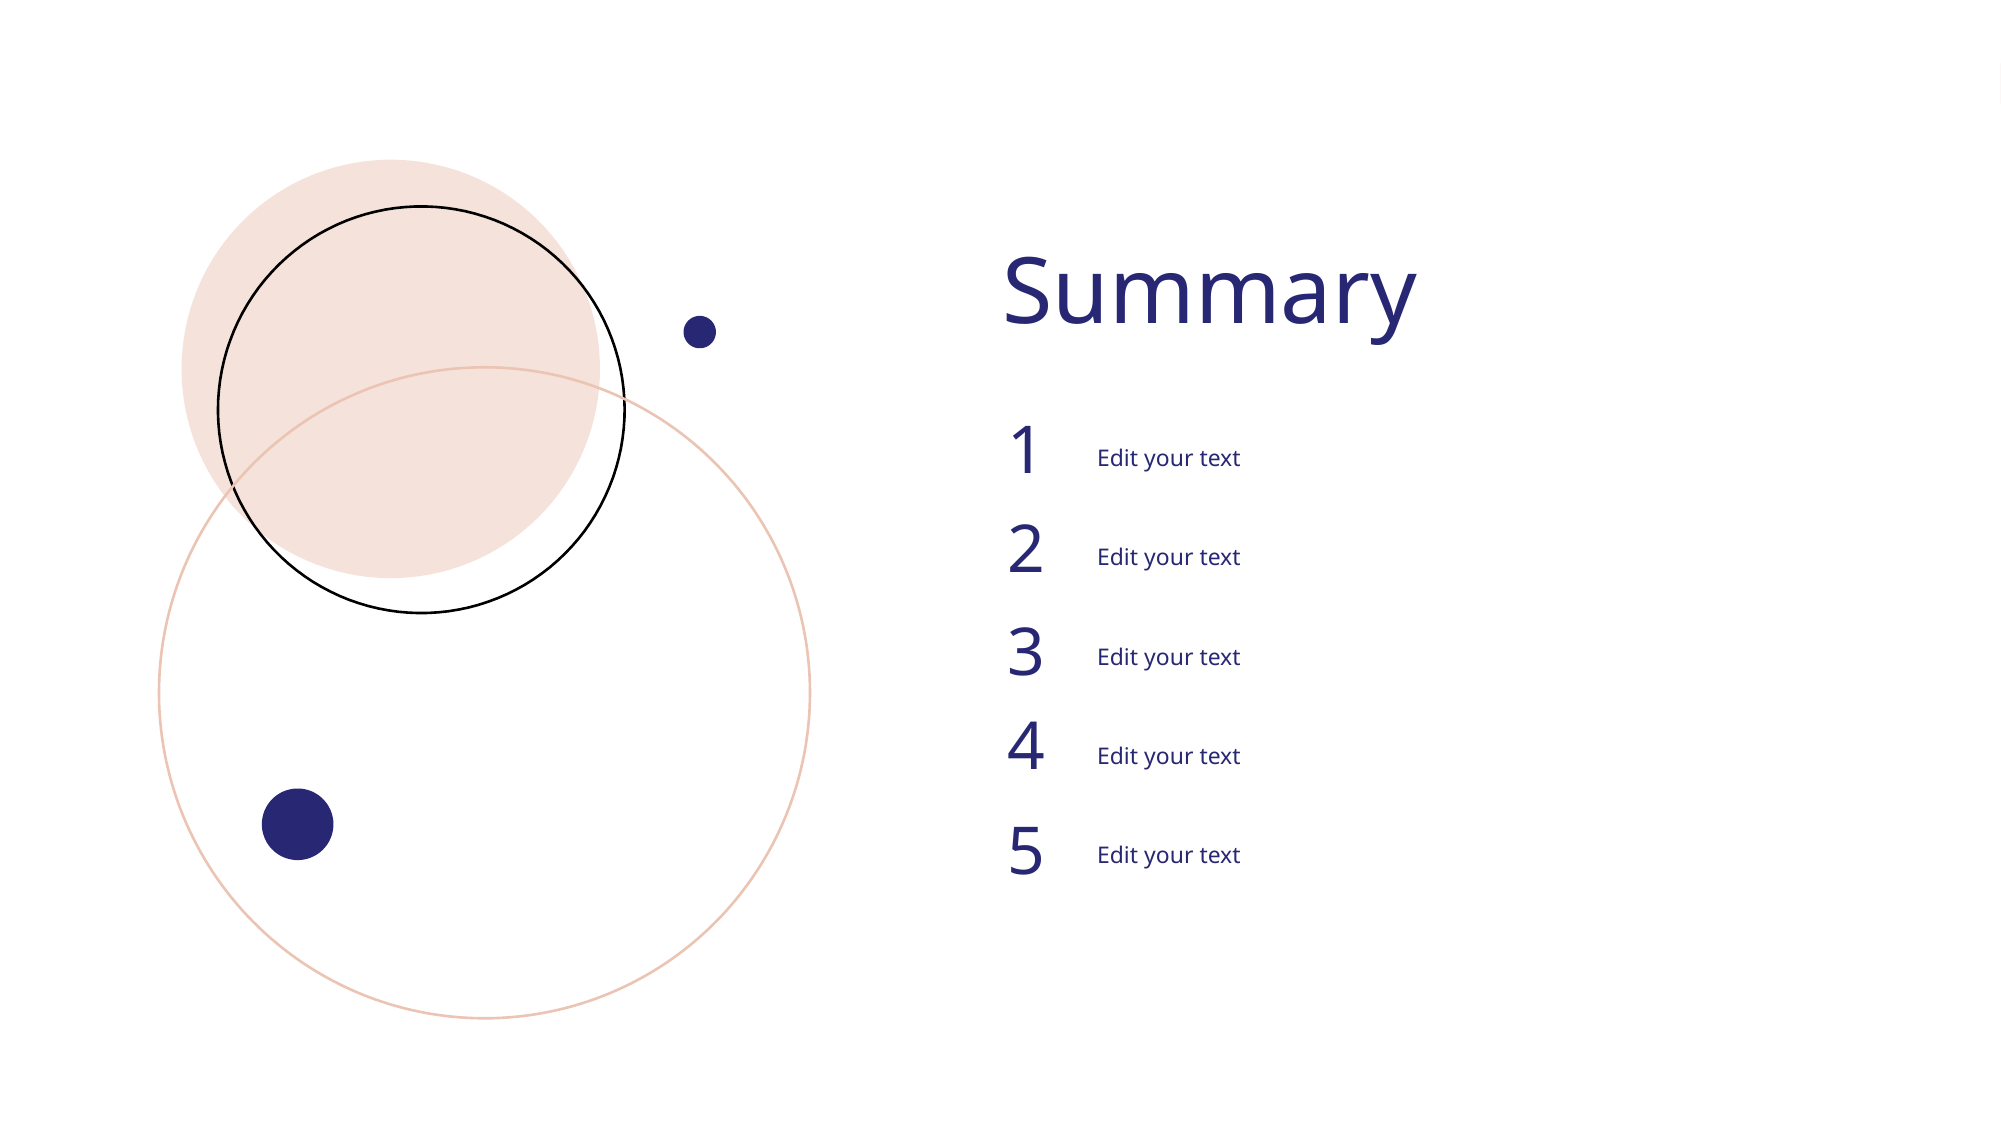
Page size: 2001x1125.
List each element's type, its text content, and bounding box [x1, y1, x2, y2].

list 3 [987, 589, 1065, 684]
list Summary [987, 207, 1710, 344]
list Edit your text [1082, 625, 1710, 677]
list Edit your text [1082, 426, 1710, 479]
list 1 [987, 388, 1065, 486]
list 4 [987, 684, 1065, 787]
list 2 [987, 486, 1065, 589]
list Edit your text [1082, 526, 1710, 578]
list Edit your text [1082, 824, 1710, 876]
list Edit your text [1082, 724, 1710, 777]
list 5 [987, 788, 1065, 892]
